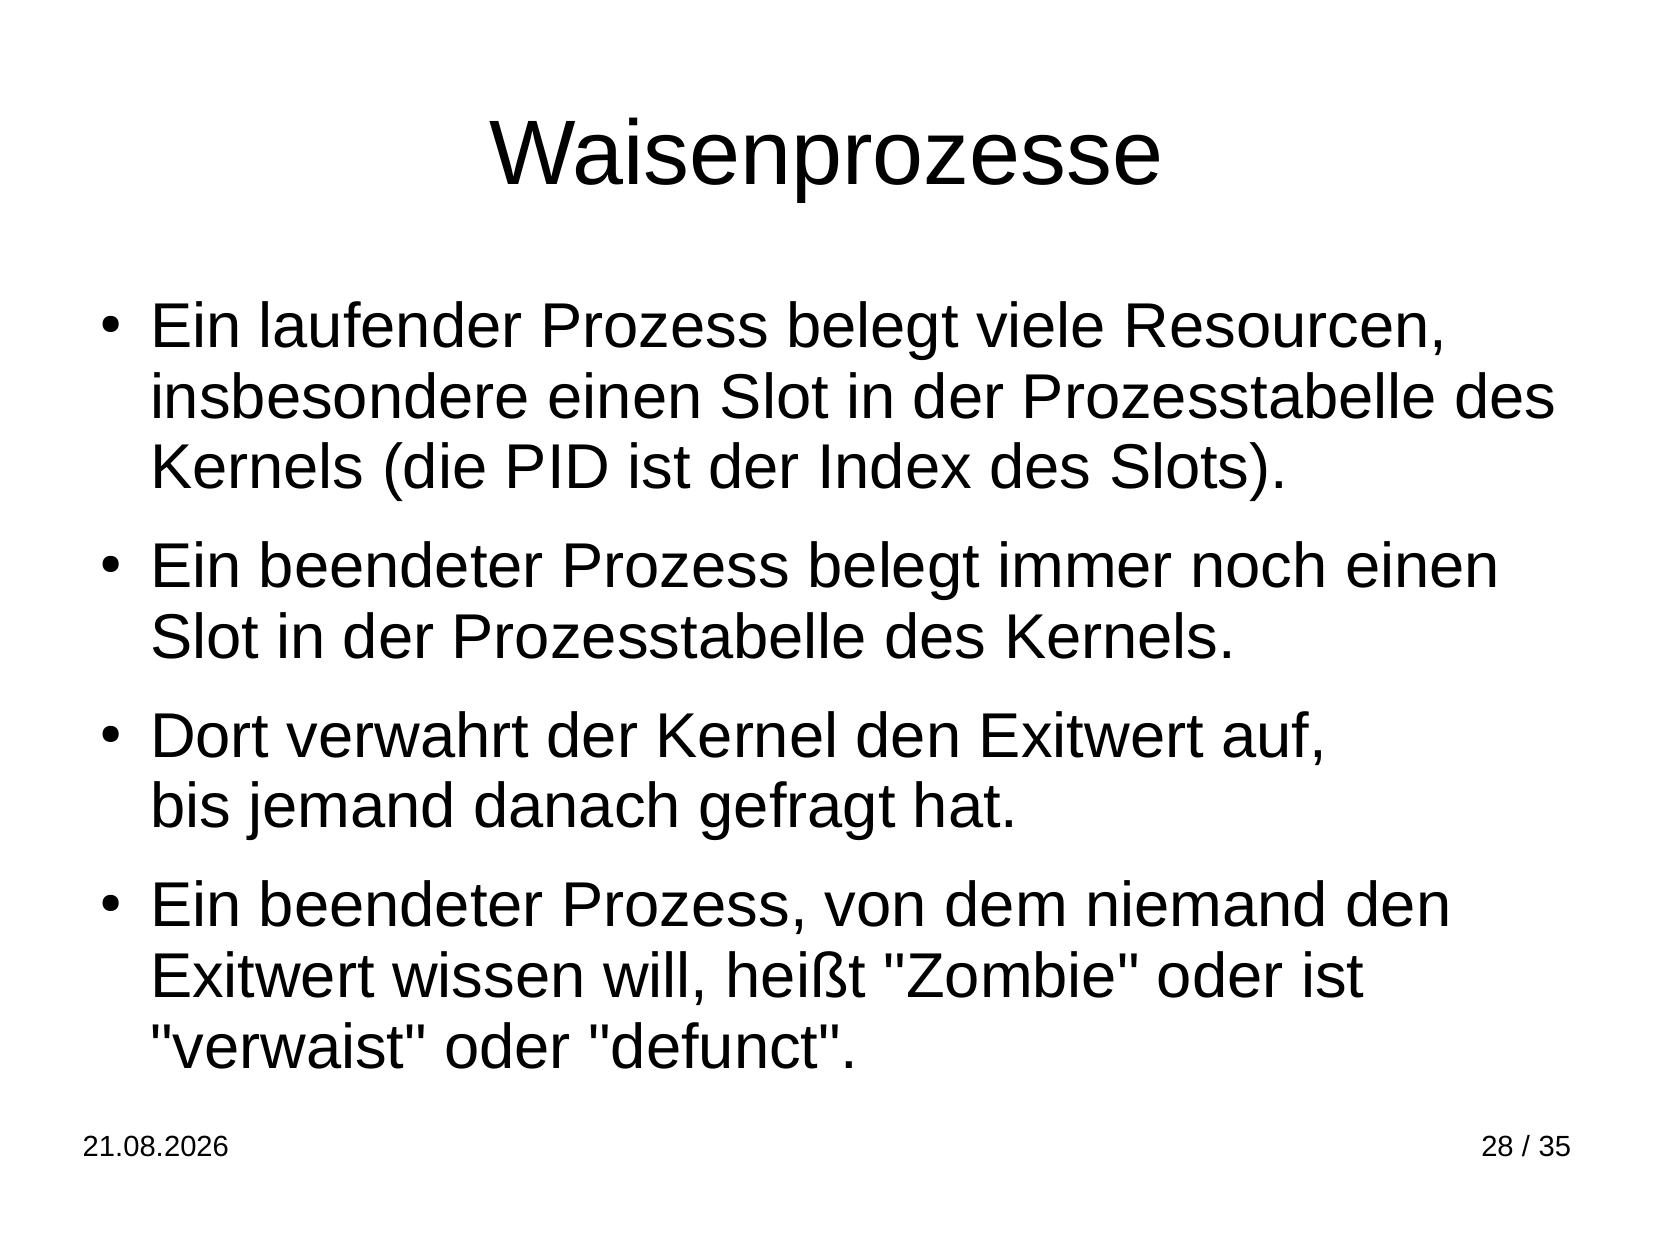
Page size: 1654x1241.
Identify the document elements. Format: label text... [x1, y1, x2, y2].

list Ein laufender Prozess belegt viele Resourcen, insbesondere einen Slot in der Prozesstabelle des Kernels (die PID ist der Index des Slots). Ein beendeter Prozess belegt immer noch einen Slot in der Prozesstabelle des Kernels. Dort verwahrt der Kernel den Exitwert auf, bis jemand danach gefragt hat. Ein beendeter Prozess, von dem niemand den Exitwert wissen will, heißt "Zombie" oder ist "verwaist" oder "defunct". [82, 290, 1571, 1087]
title Waisenprozesse [82, 49, 1571, 257]
